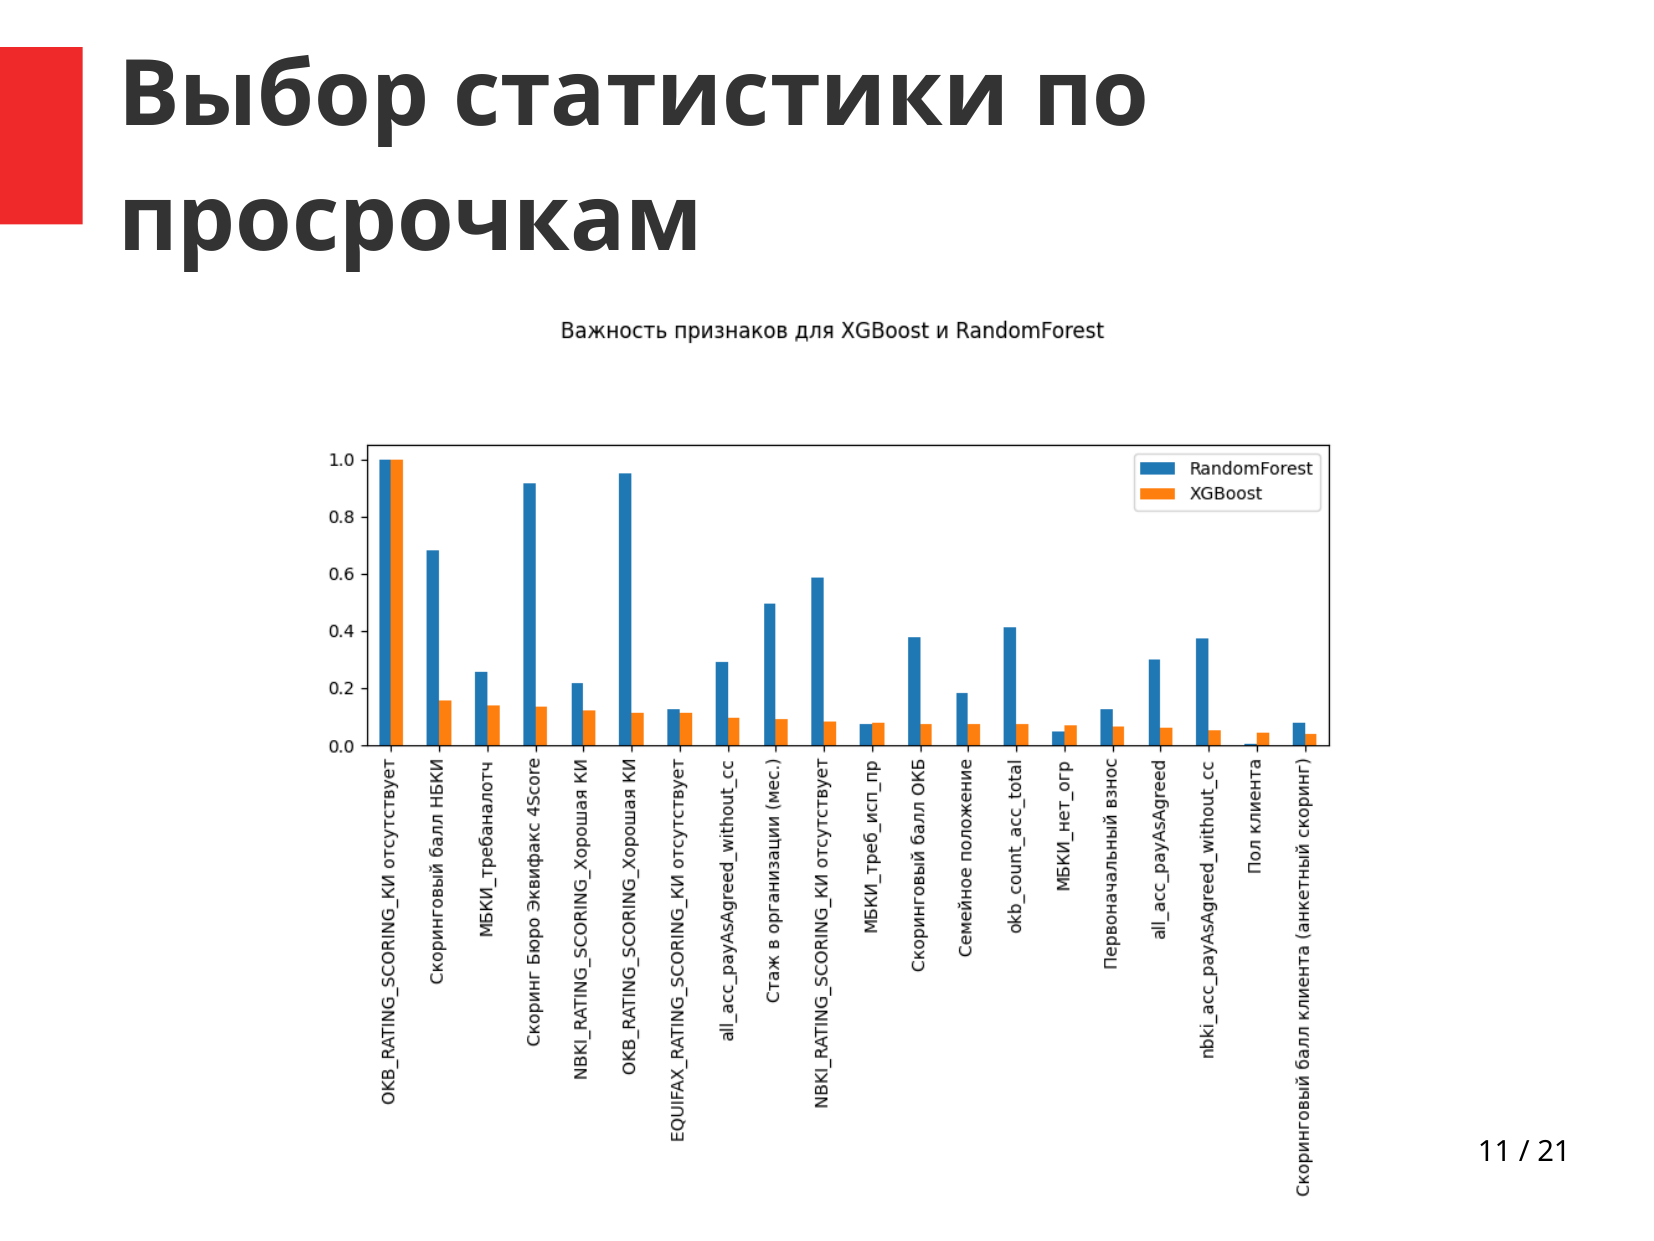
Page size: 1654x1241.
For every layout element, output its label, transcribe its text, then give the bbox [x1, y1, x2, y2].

picture [212, 296, 1453, 1241]
title Выбор статистики по просрочкам [118, 27, 1571, 278]
